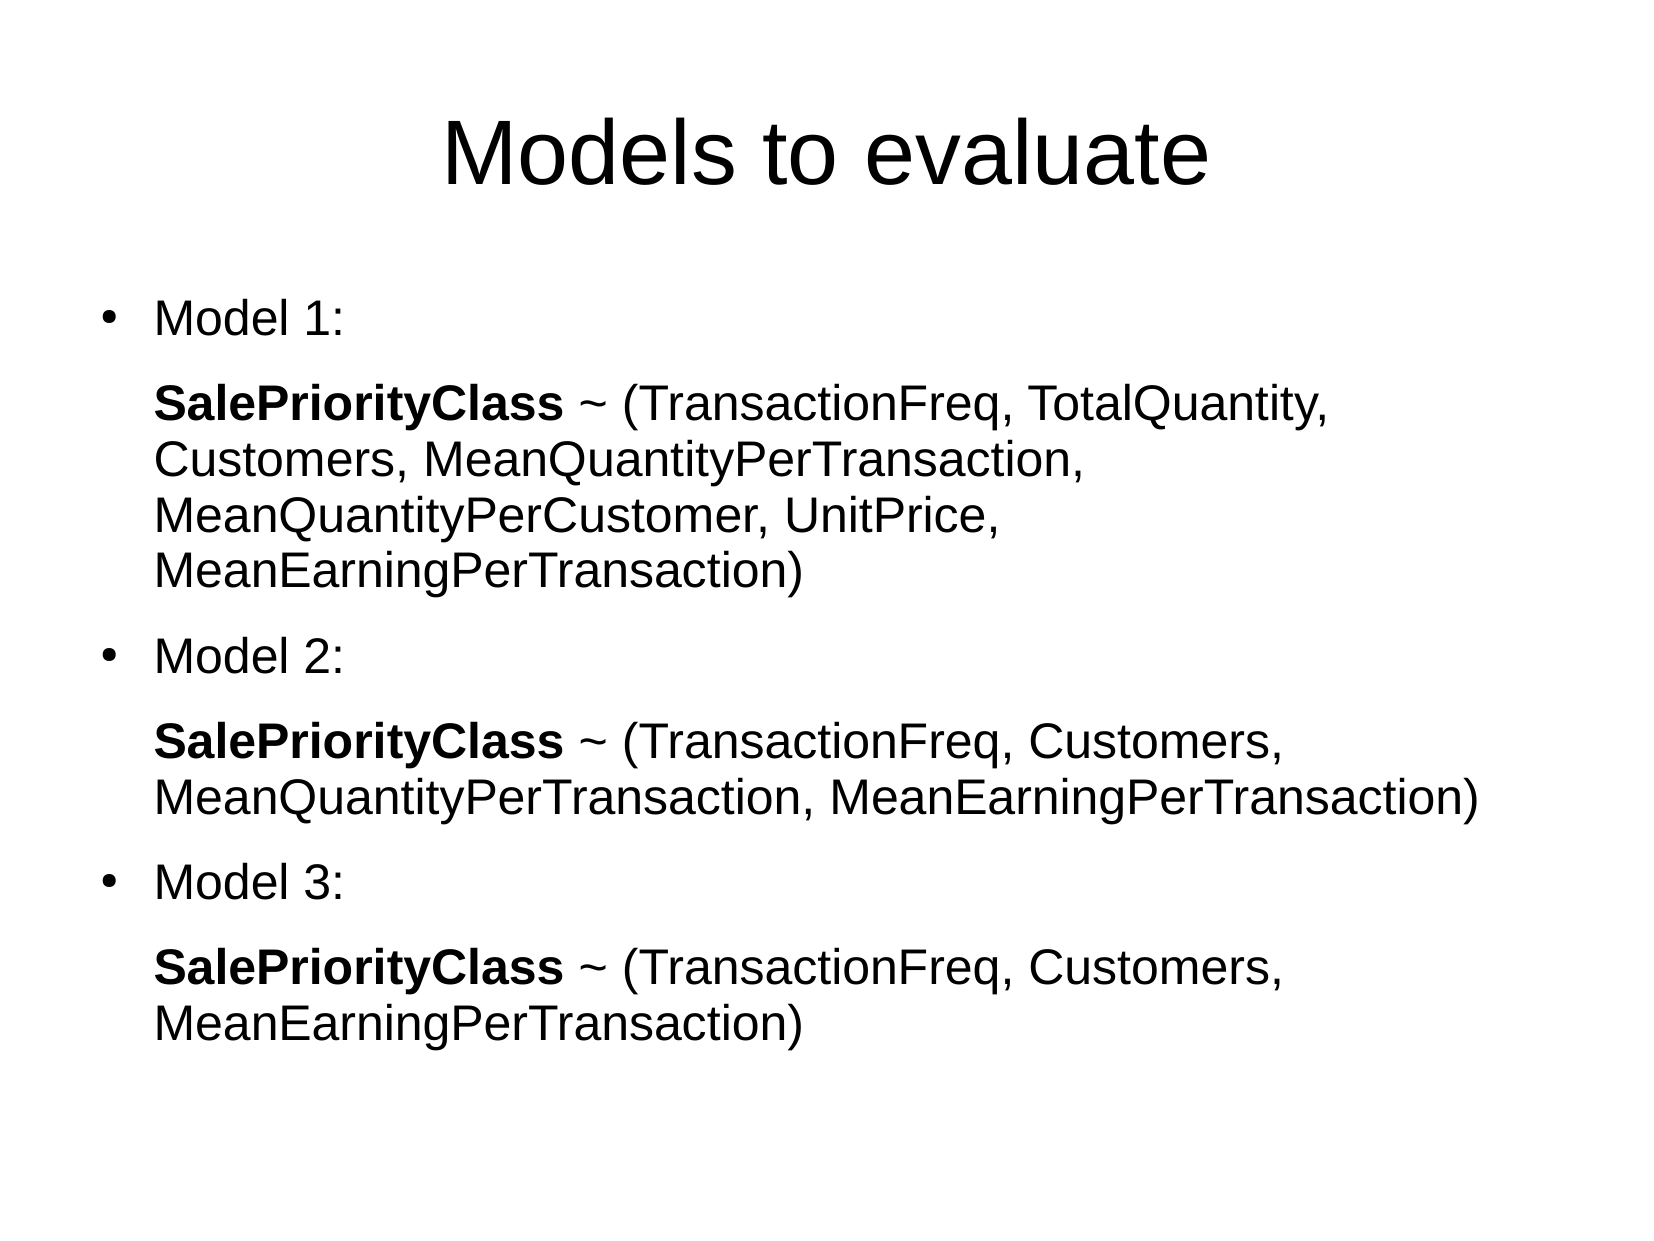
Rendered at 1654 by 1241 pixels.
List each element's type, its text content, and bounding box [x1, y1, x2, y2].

list Model 1: SalePriorityClass ~ (TransactionFreq, TotalQuantity, Customers, MeanQuantityPerTransaction, MeanQuantityPerCustomer, UnitPrice, MeanEarningPerTransaction) Model 2: SalePriorityClass ~ (TransactionFreq, Customers, MeanQuantityPerTransaction, MeanEarningPerTransaction) Model 3: SalePriorityClass ~ (TransactionFreq, Customers, MeanEarningPerTransaction) [82, 290, 1571, 1109]
title Models to evaluate [82, 49, 1571, 257]
